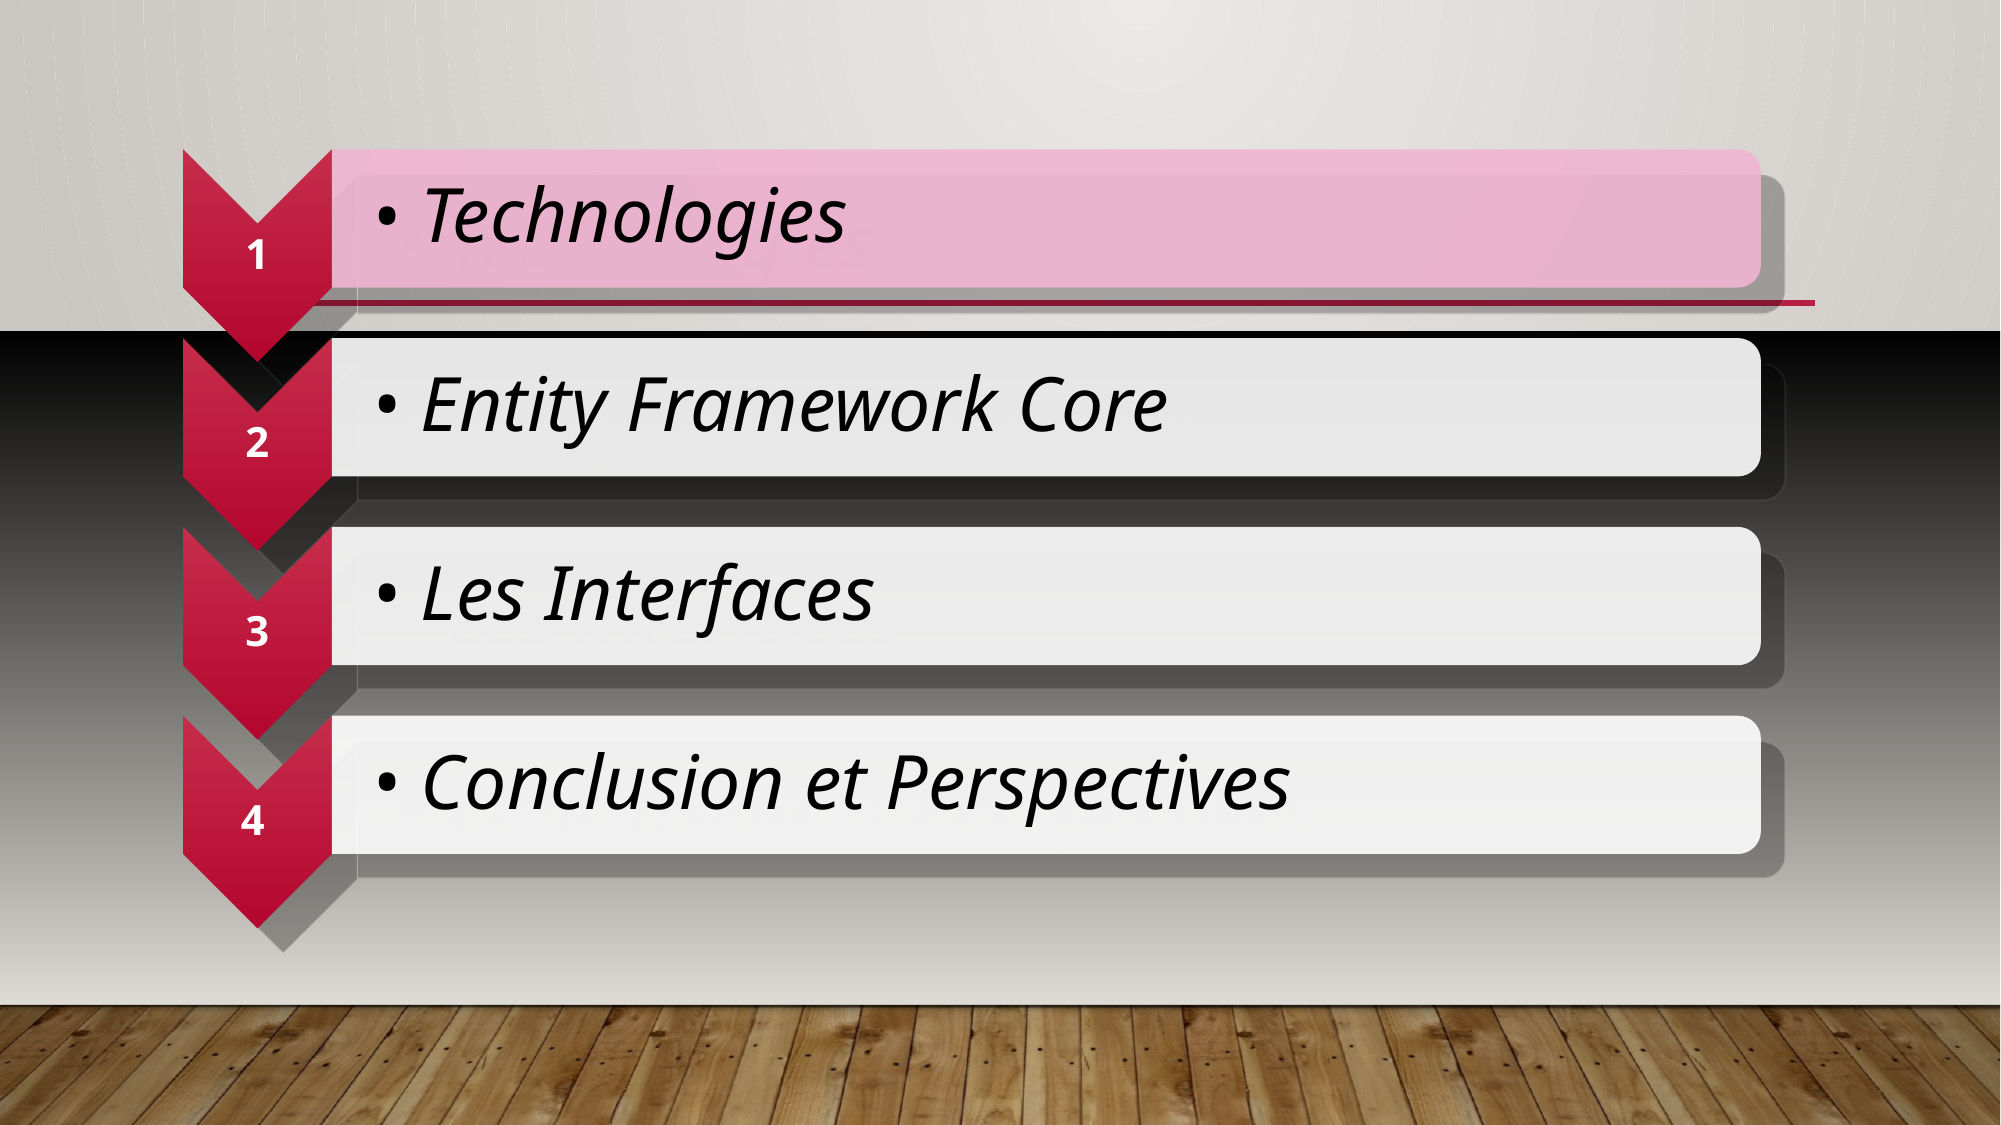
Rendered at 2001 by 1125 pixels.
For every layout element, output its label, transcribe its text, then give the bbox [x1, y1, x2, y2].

text_box Conclusion et Perspectives [331, 715, 1761, 854]
text_box 4 [183, 715, 332, 929]
text_box Les Interfaces [331, 526, 1761, 666]
text_box Technologies [331, 149, 1761, 288]
text_box Entity Framework Core [331, 338, 1761, 477]
text_box 1 [183, 149, 332, 363]
text_box 2 [183, 338, 332, 551]
text_box 3 [183, 526, 332, 740]
